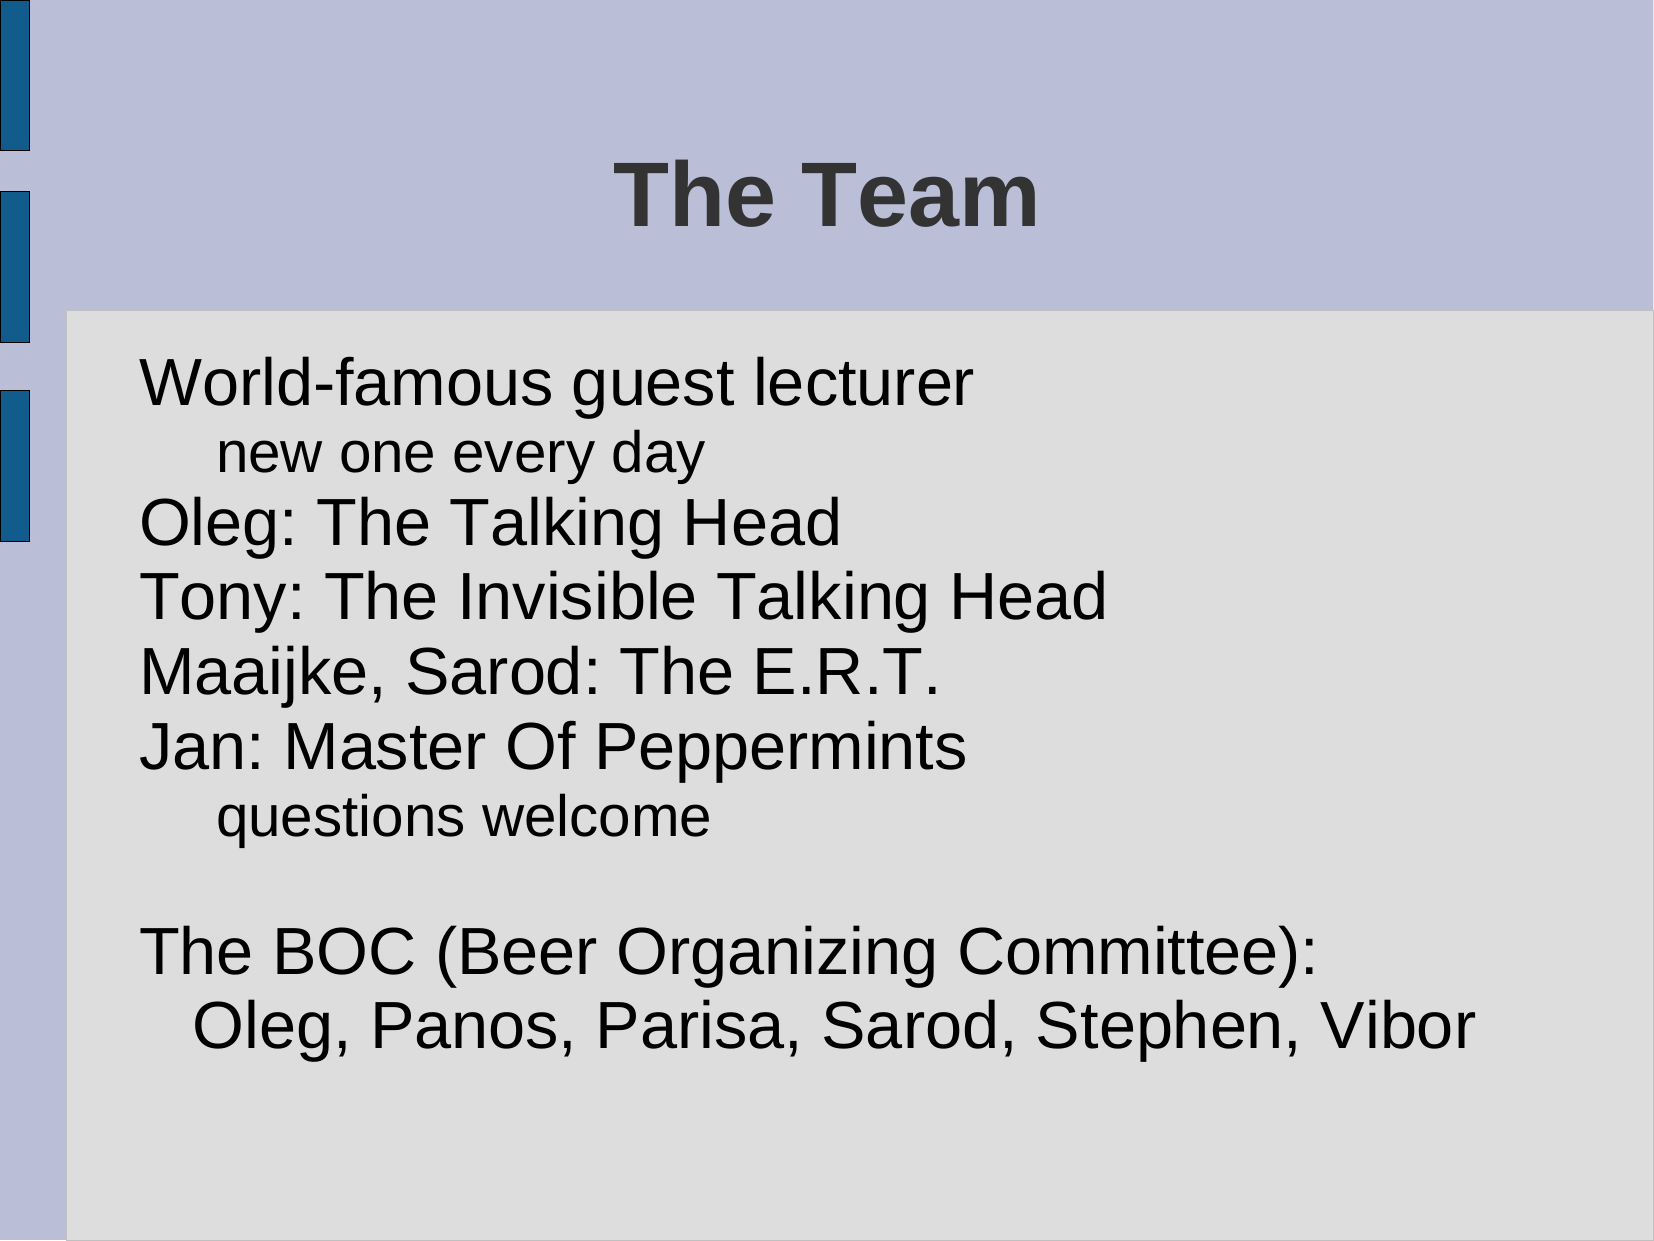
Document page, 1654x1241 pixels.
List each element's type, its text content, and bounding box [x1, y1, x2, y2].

title The Team [121, 98, 1534, 291]
list World-famous guest lecturer new one every day Oleg: The Talking Head Tony: The Invisible Talking Head Maaijke, Sarod: The E.R.T. Jan: Master Of Peppermints questions welcome The BOC (Beer Organizing Committee): Oleg, Panos, Parisa, Sarod, Stephen, Vibor [121, 344, 1534, 1112]
